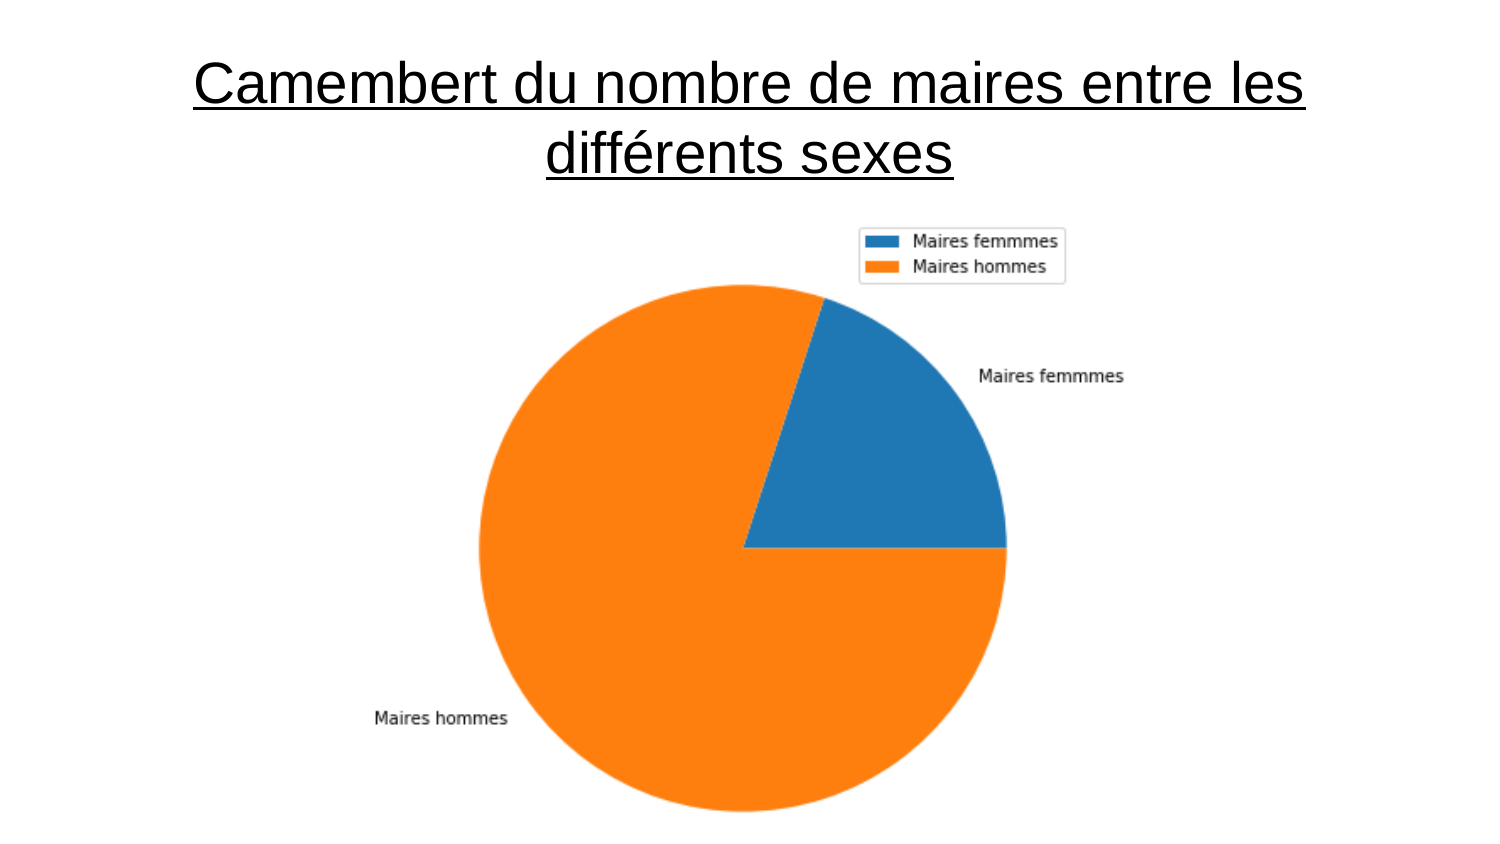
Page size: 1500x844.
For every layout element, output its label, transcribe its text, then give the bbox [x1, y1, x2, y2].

list Camembert du nombre de maires entre les différents sexes [51, 30, 1449, 750]
picture [366, 204, 1134, 831]
